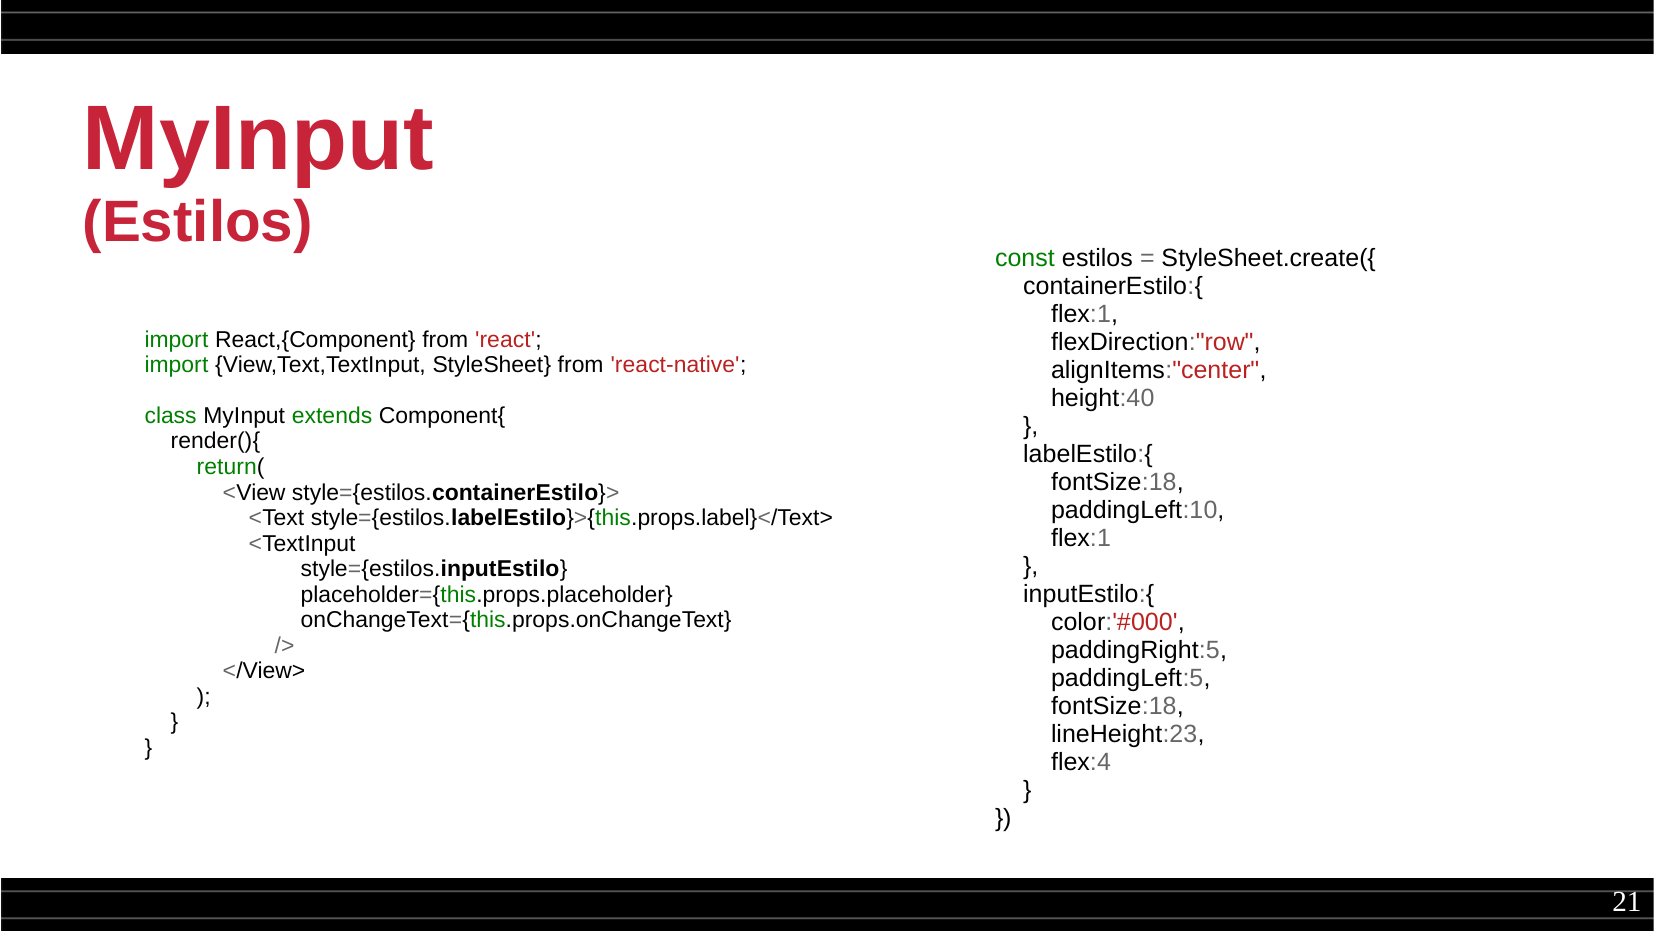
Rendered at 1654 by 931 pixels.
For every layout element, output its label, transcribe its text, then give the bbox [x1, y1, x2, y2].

picture [1, 878, 1654, 931]
title MyInput (Estilos) [82, 86, 1571, 255]
text_box import React,{Component} from 'react'; import {View,Text,TextInput, StyleSheet} from 'react-native'; class MyInput extends Component{ render(){ return( <View style={estilos.containerEstilo}> <Text style={estilos.labelEstilo}>{this.props.label}</Text> <TextInput style={estilos.inputEstilo} placeholder={this.props.placeholder} onChangeText={this.props.onChangeText} /> </View> ); } } [129, 318, 863, 793]
picture [1, 0, 1654, 54]
text_box const estilos = StyleSheet.create({ containerEstilo:{ flex:1, flexDirection:"row", alignItems:"center", height:40 }, labelEstilo:{ fontSize:18, paddingLeft:10, flex:1 }, inputEstilo:{ color:'#000', paddingRight:5, paddingLeft:5, fontSize:18, lineHeight:23, flex:4 } }) [980, 236, 1548, 839]
